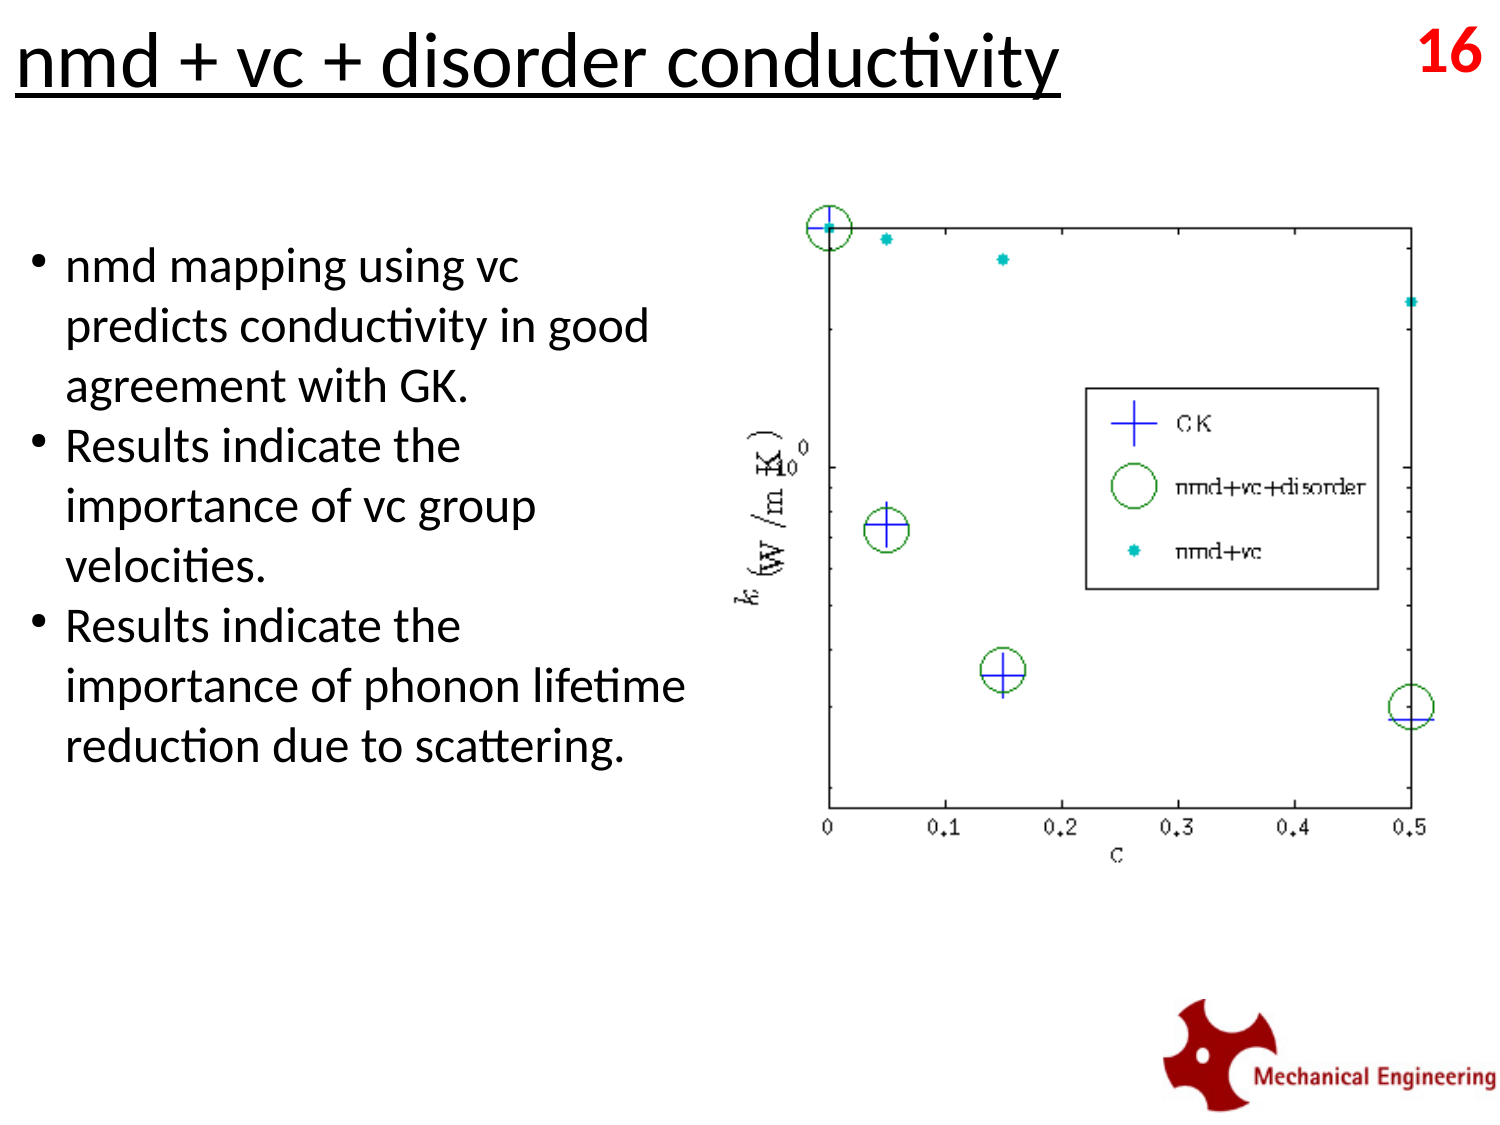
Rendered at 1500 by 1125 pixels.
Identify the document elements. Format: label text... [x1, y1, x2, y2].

text_box nmd mapping using vc predicts conductivity in good agreement with GK. Results indicate the importance of vc group velocities. Results indicate the importance of phonon lifetime reduction due to scattering. [15, 225, 705, 780]
text_box 16 [1401, 0, 1499, 93]
picture [705, 178, 1500, 886]
title nmd + vc + disorder conductivity [0, 0, 1411, 150]
picture [1162, 999, 1497, 1113]
